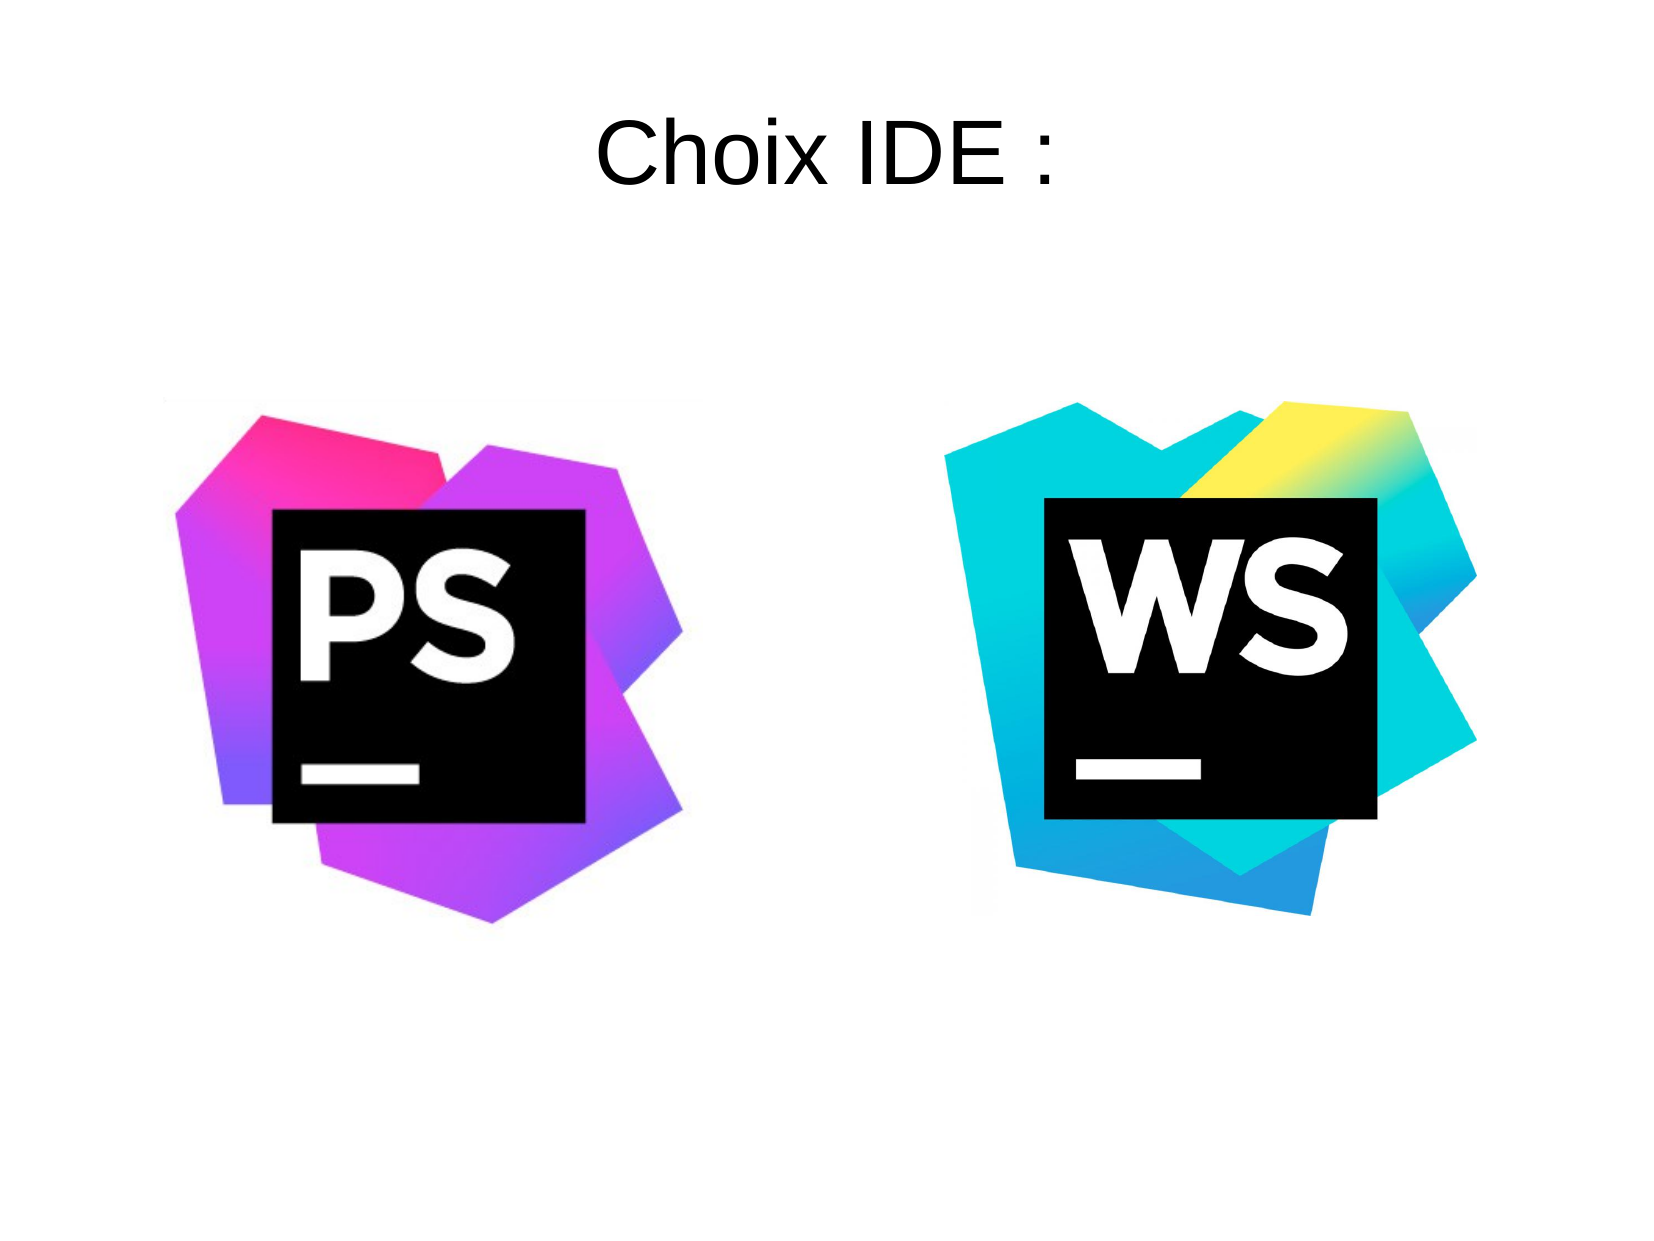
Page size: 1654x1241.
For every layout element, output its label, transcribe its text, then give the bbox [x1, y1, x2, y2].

picture [944, 401, 1477, 916]
title Choix IDE : [82, 49, 1571, 257]
picture [163, 397, 703, 941]
